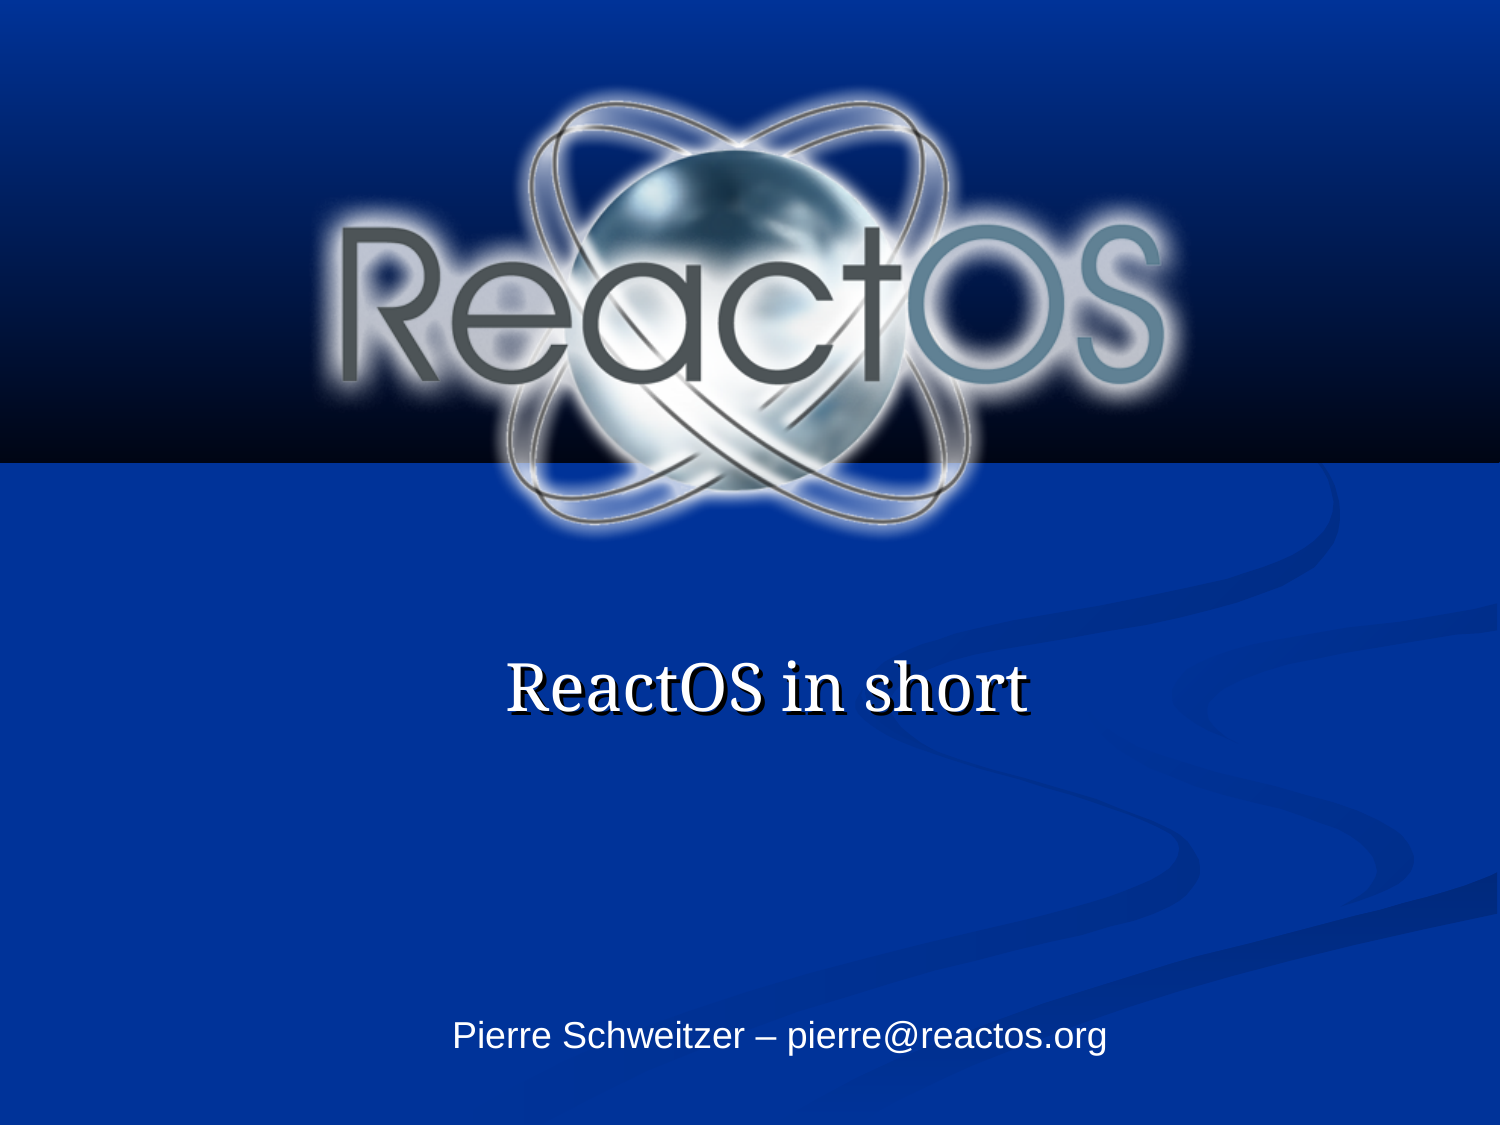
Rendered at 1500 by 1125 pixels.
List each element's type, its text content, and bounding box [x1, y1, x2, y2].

subtitle ReactOS in short [272, 637, 1264, 858]
text_box Pierre Schweitzer – pierre@reactos.org [437, 1003, 1123, 1063]
picture [301, 66, 1210, 568]
